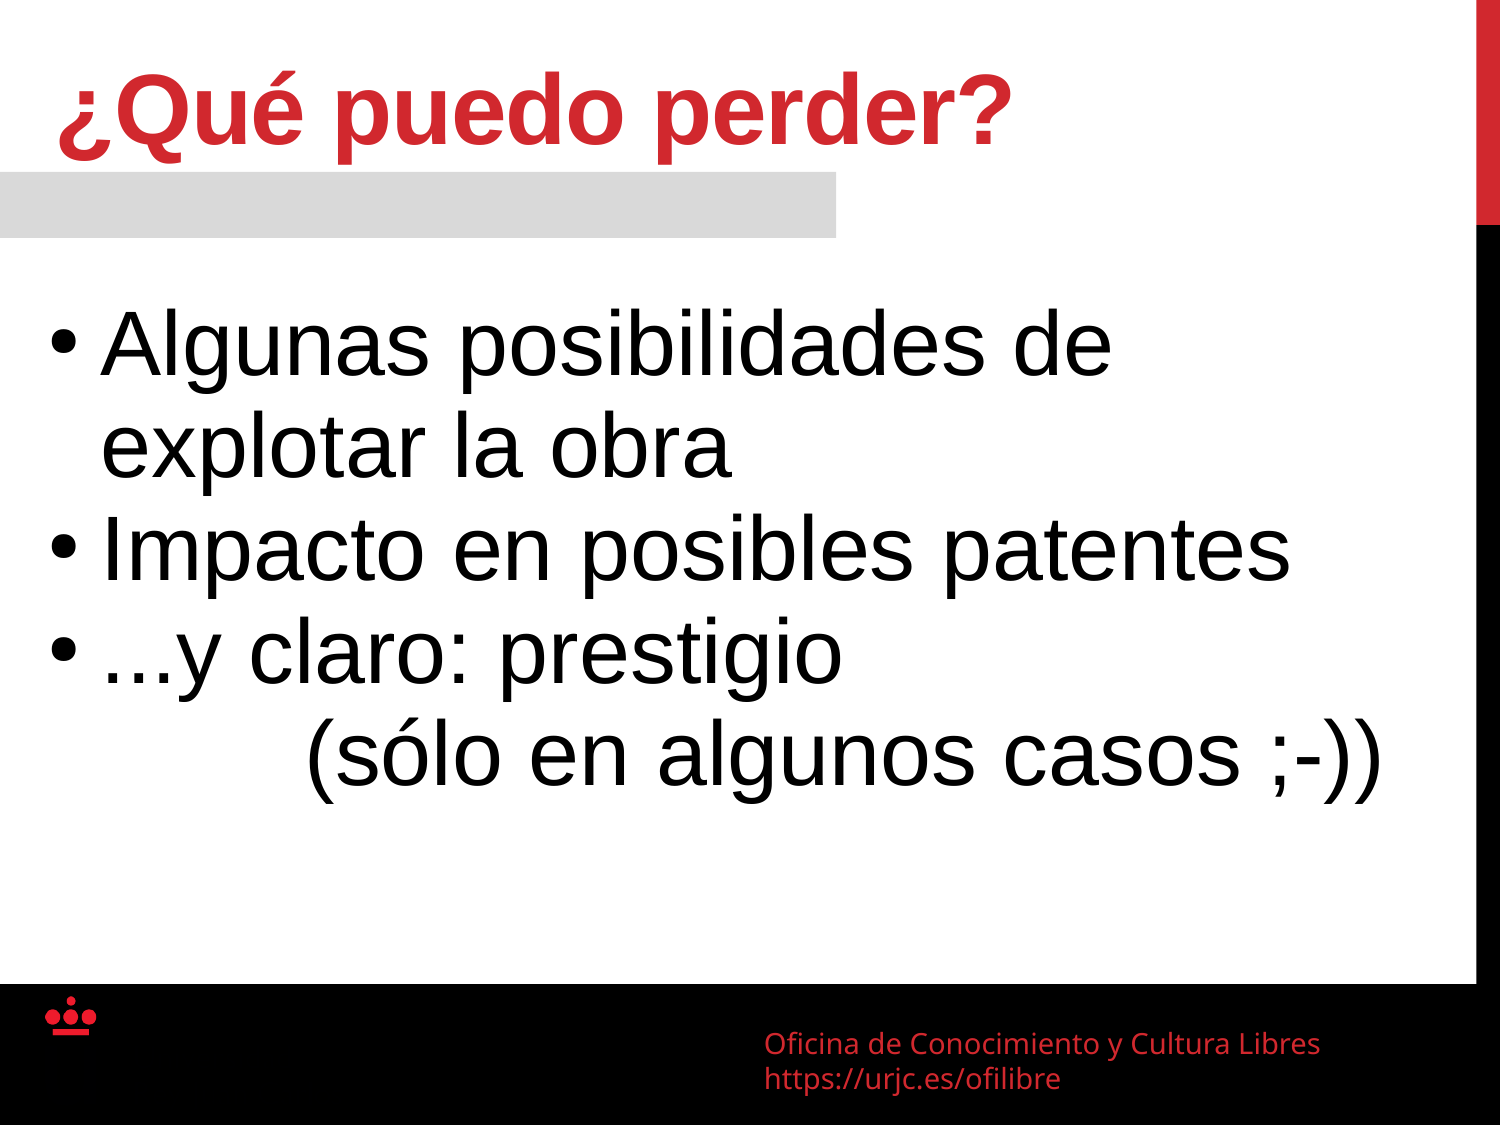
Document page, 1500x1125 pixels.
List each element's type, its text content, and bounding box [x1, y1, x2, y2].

title [75, 172, 1026, 250]
text_box Oficina de Conocimiento y Cultura Libres https://urjc.es/ofilibre [748, 1017, 1500, 1125]
text_box ¿Qué puedo perder? [39, 24, 1366, 172]
text_box Algunas posibilidades de explotar la obra Impacto en posibles patentes ...y claro: prestigio (sólo en algunos casos ;-)) [15, 285, 1426, 871]
text_box [0, 171, 837, 238]
text_box [0, 984, 1500, 1125]
picture [45, 996, 341, 1111]
